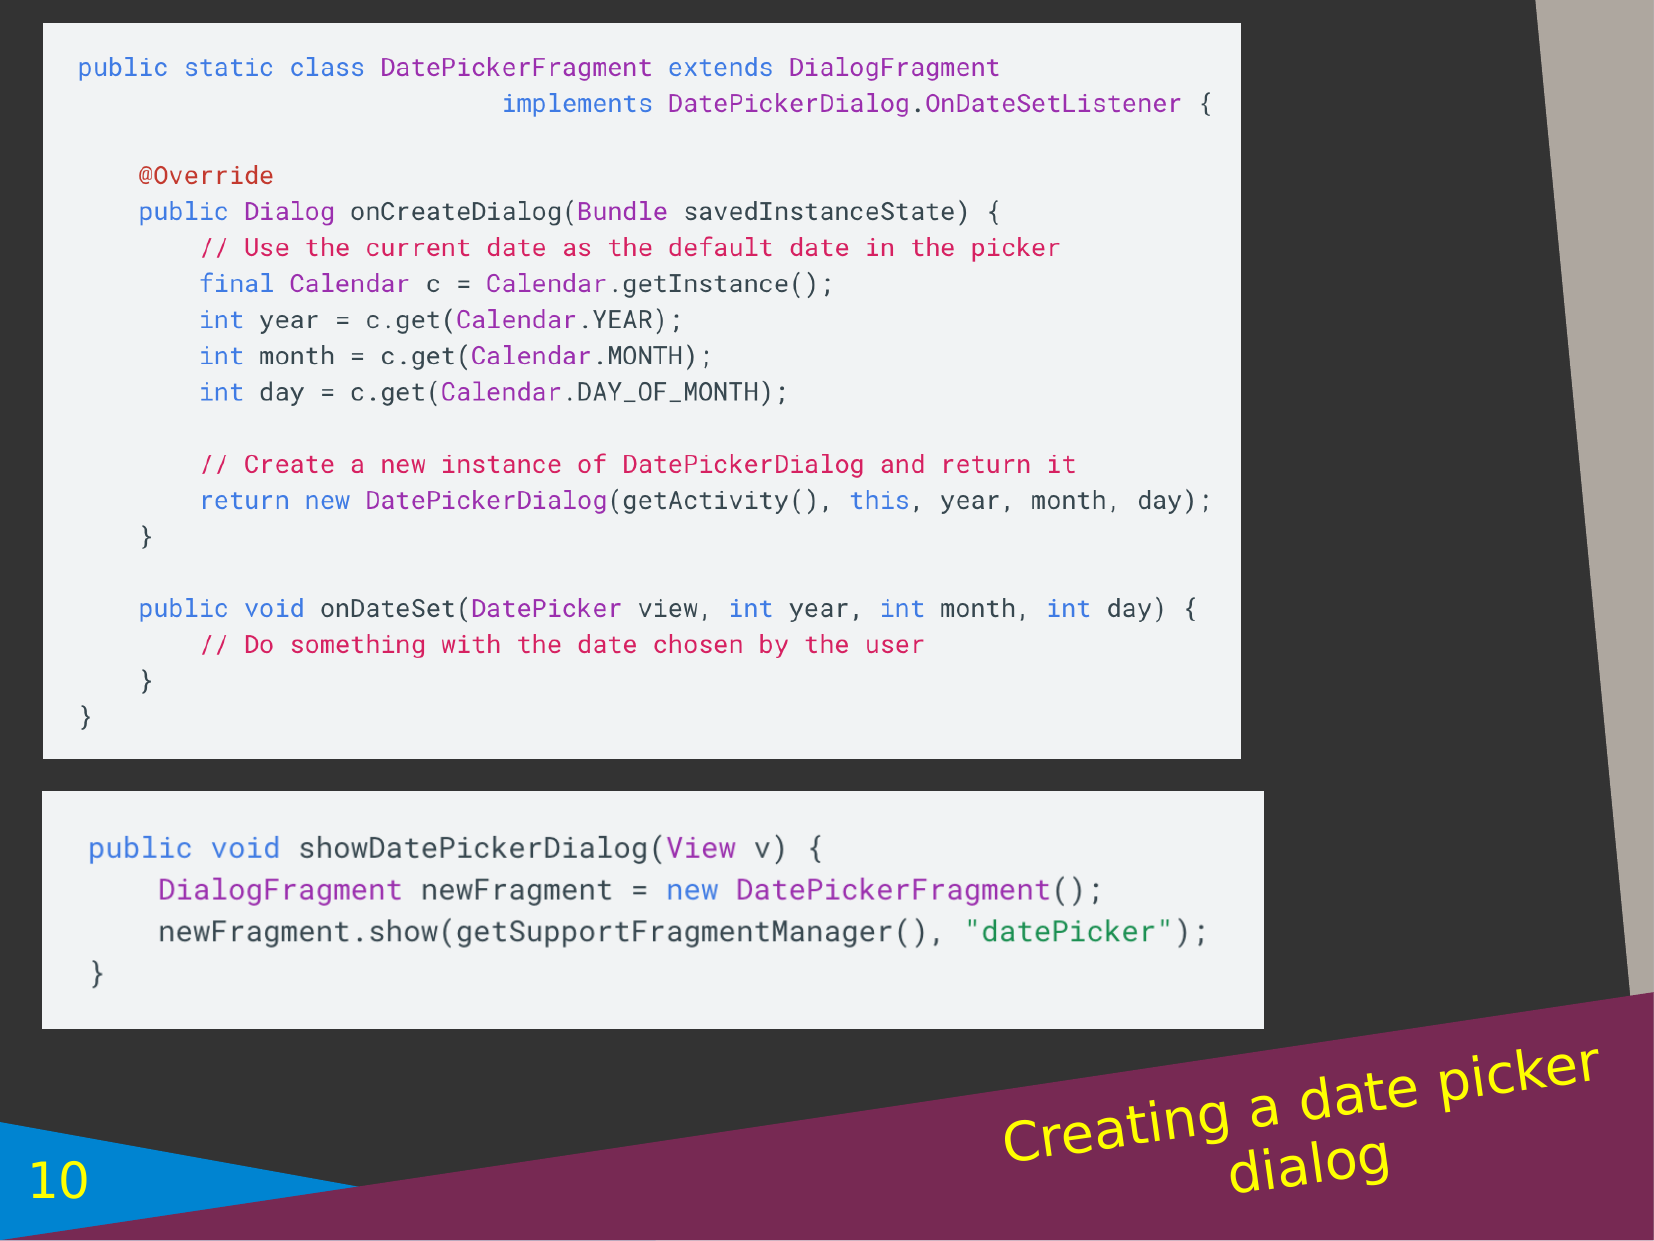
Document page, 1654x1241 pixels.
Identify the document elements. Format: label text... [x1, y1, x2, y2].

title Creating a date picker dialog [956, 995, 1654, 1241]
picture [43, 23, 1241, 759]
picture [42, 791, 1264, 1029]
